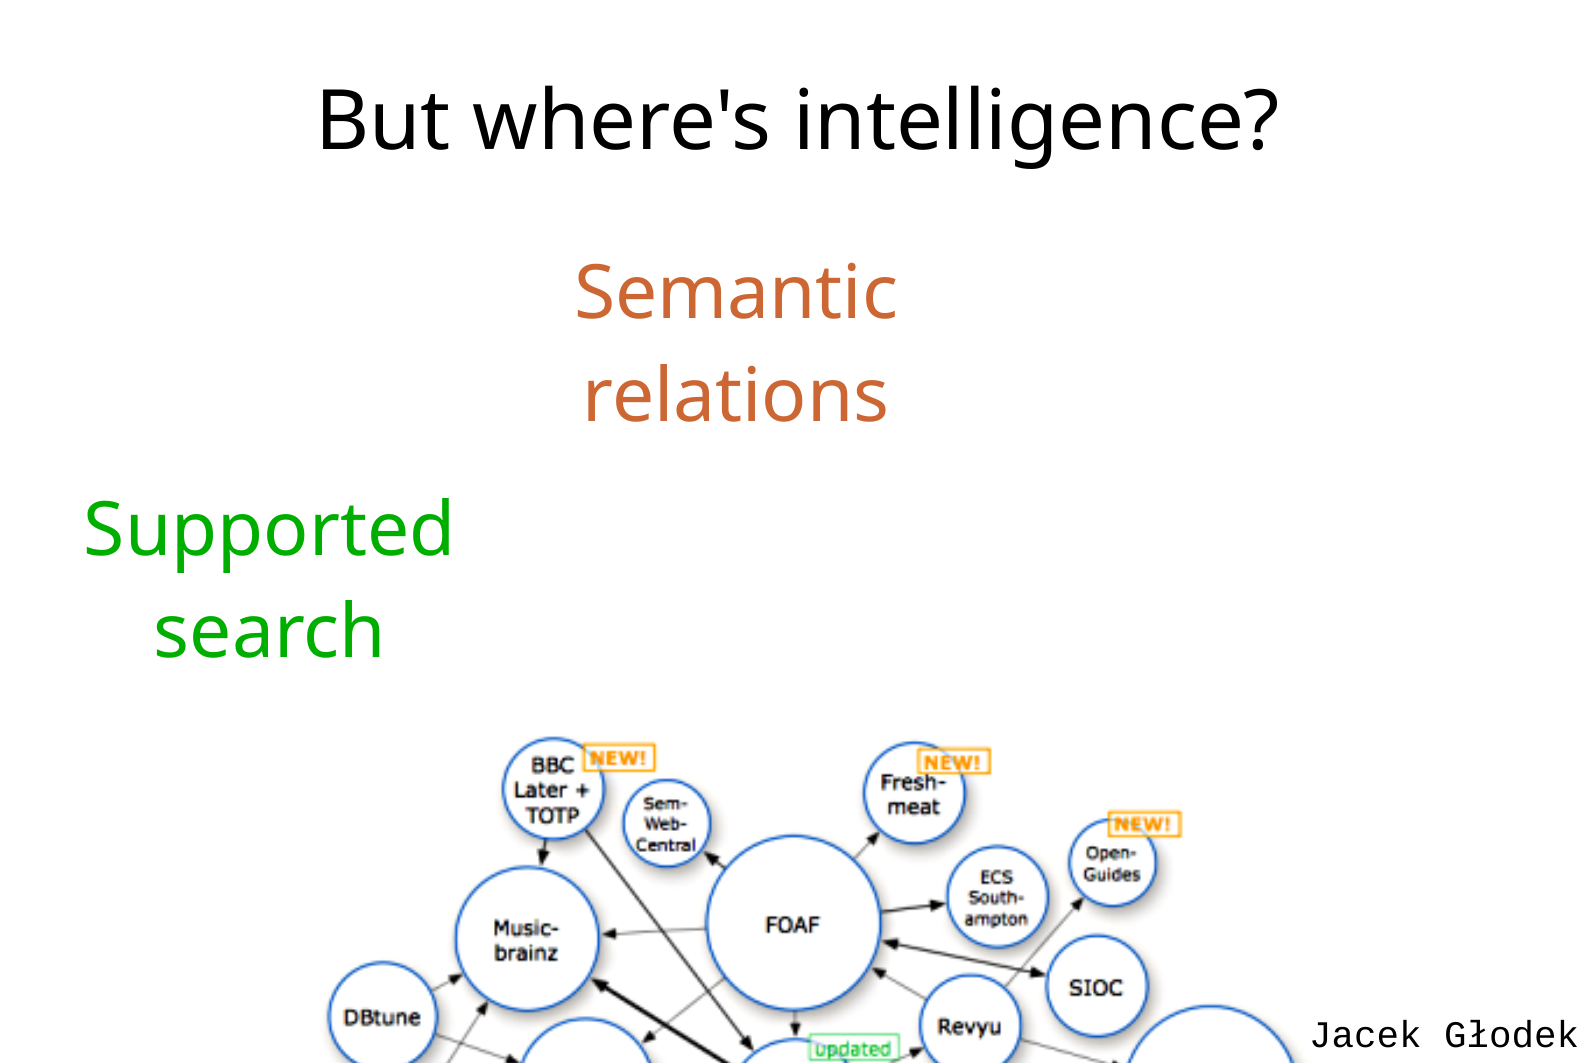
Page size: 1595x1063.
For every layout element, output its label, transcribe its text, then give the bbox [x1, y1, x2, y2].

text_box Semantic relations [559, 231, 1071, 431]
text_box Supported search [69, 467, 581, 667]
text_box Jacek Głodek [1294, 1008, 1595, 1063]
text_box But where's intelligence? [67, 53, 1530, 171]
picture [288, 712, 1339, 1063]
